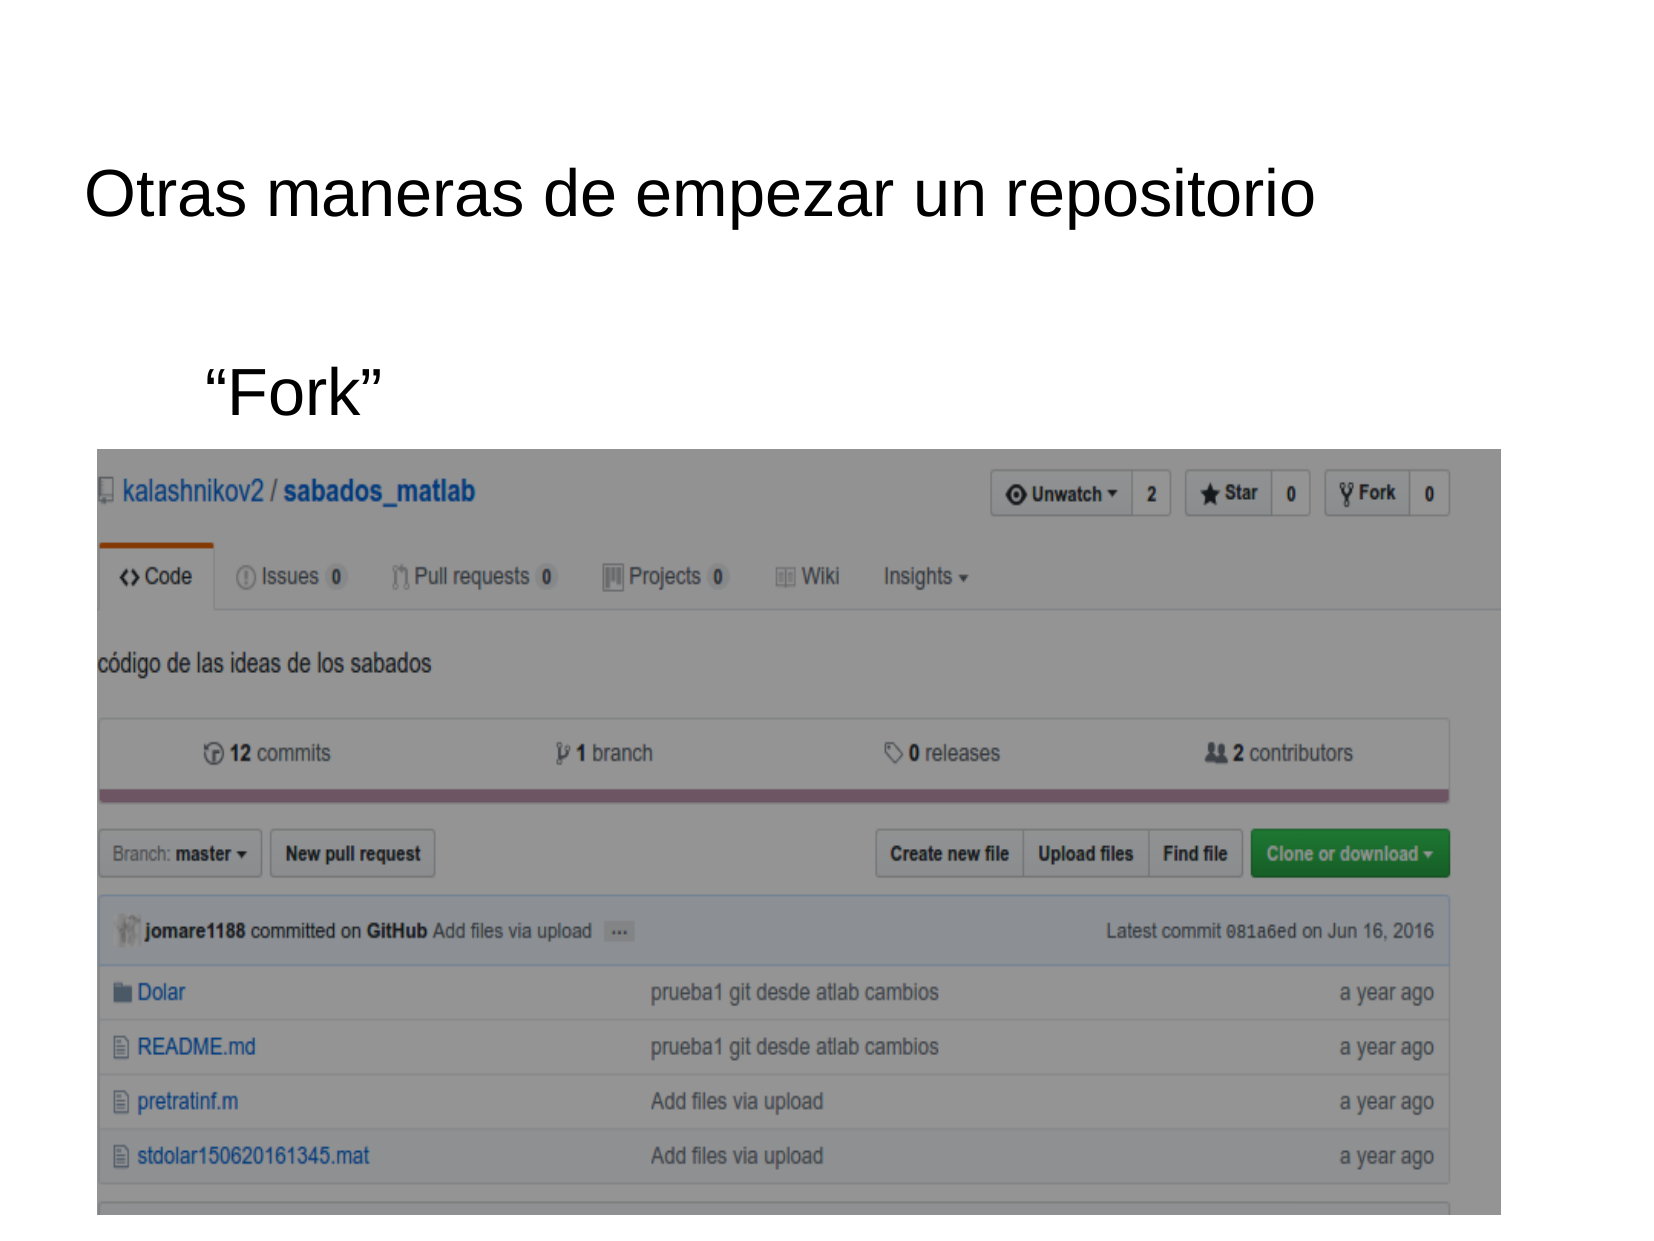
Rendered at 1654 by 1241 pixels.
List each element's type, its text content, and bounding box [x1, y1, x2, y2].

text_box “Fork” [0, 240, 706, 545]
picture [97, 449, 1501, 1216]
text_box Otras maneras de empezar un repositorio [19, 40, 1366, 346]
